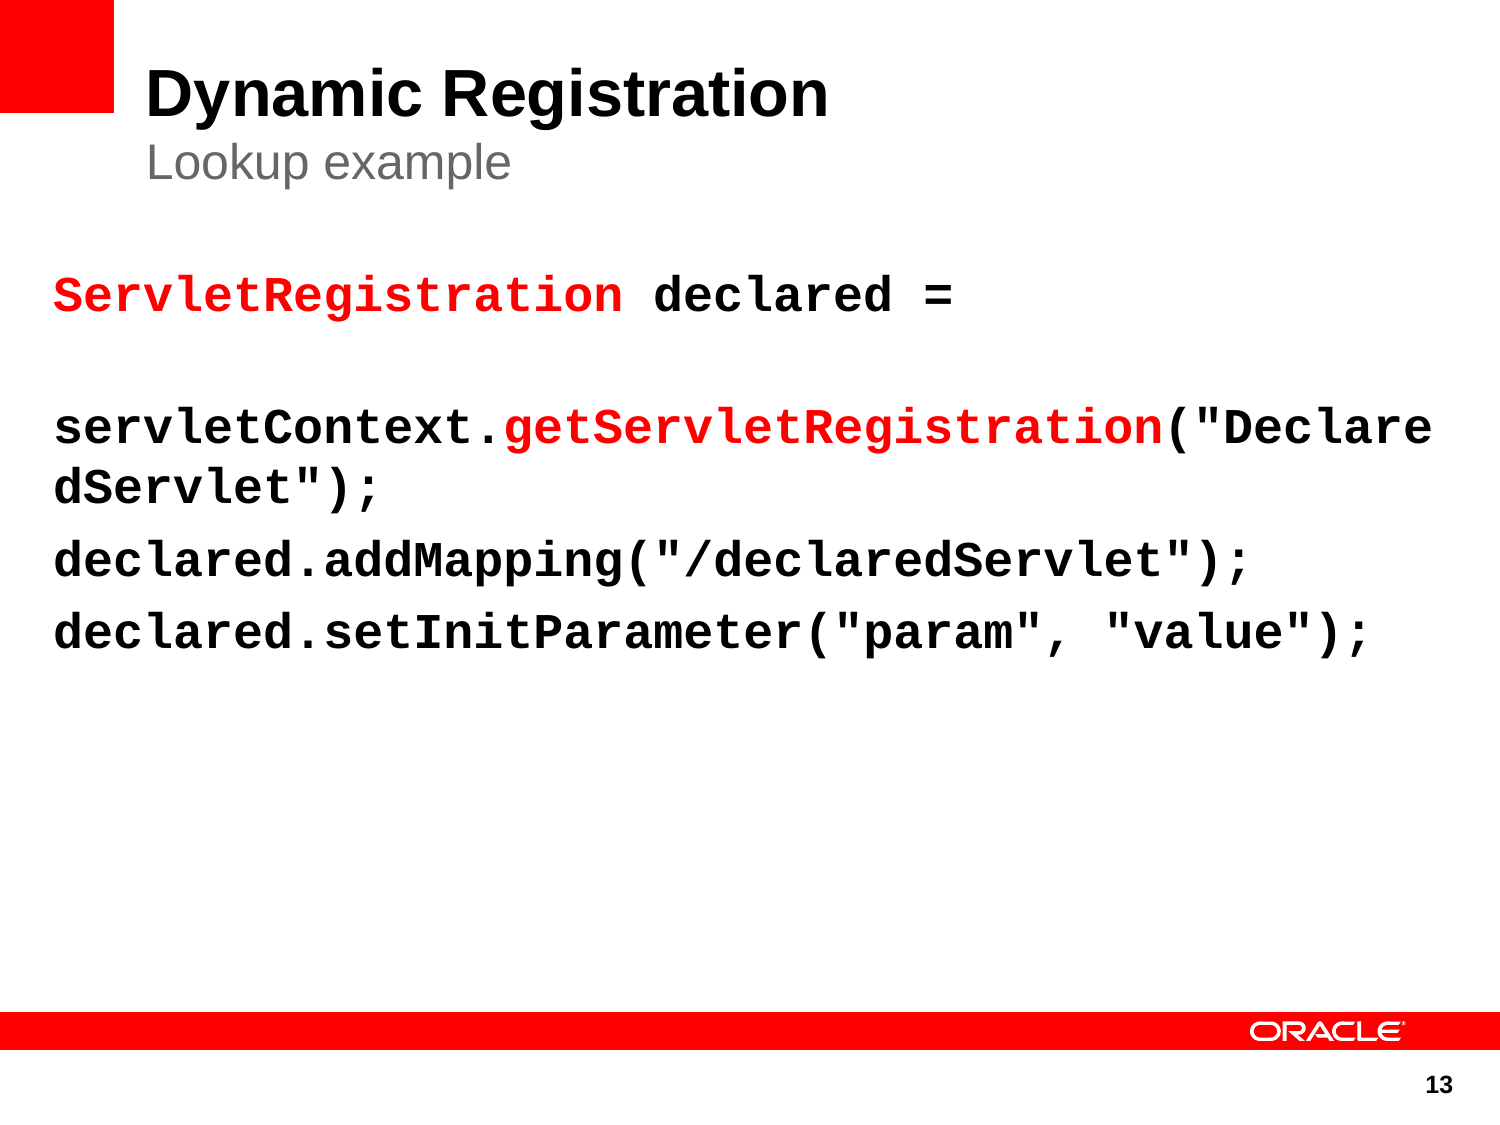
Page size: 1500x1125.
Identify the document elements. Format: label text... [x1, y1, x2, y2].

list ServletRegistration declared = servletContext.getServletRegistration("DeclaredServlet"); declared.addMapping("/declaredServlet"); declared.setInitParameter("param", "value"); [53, 261, 1447, 964]
picture [0, 0, 114, 113]
picture [0, 1012, 1500, 1050]
title Dynamic Registration Lookup example [145, 49, 1390, 205]
